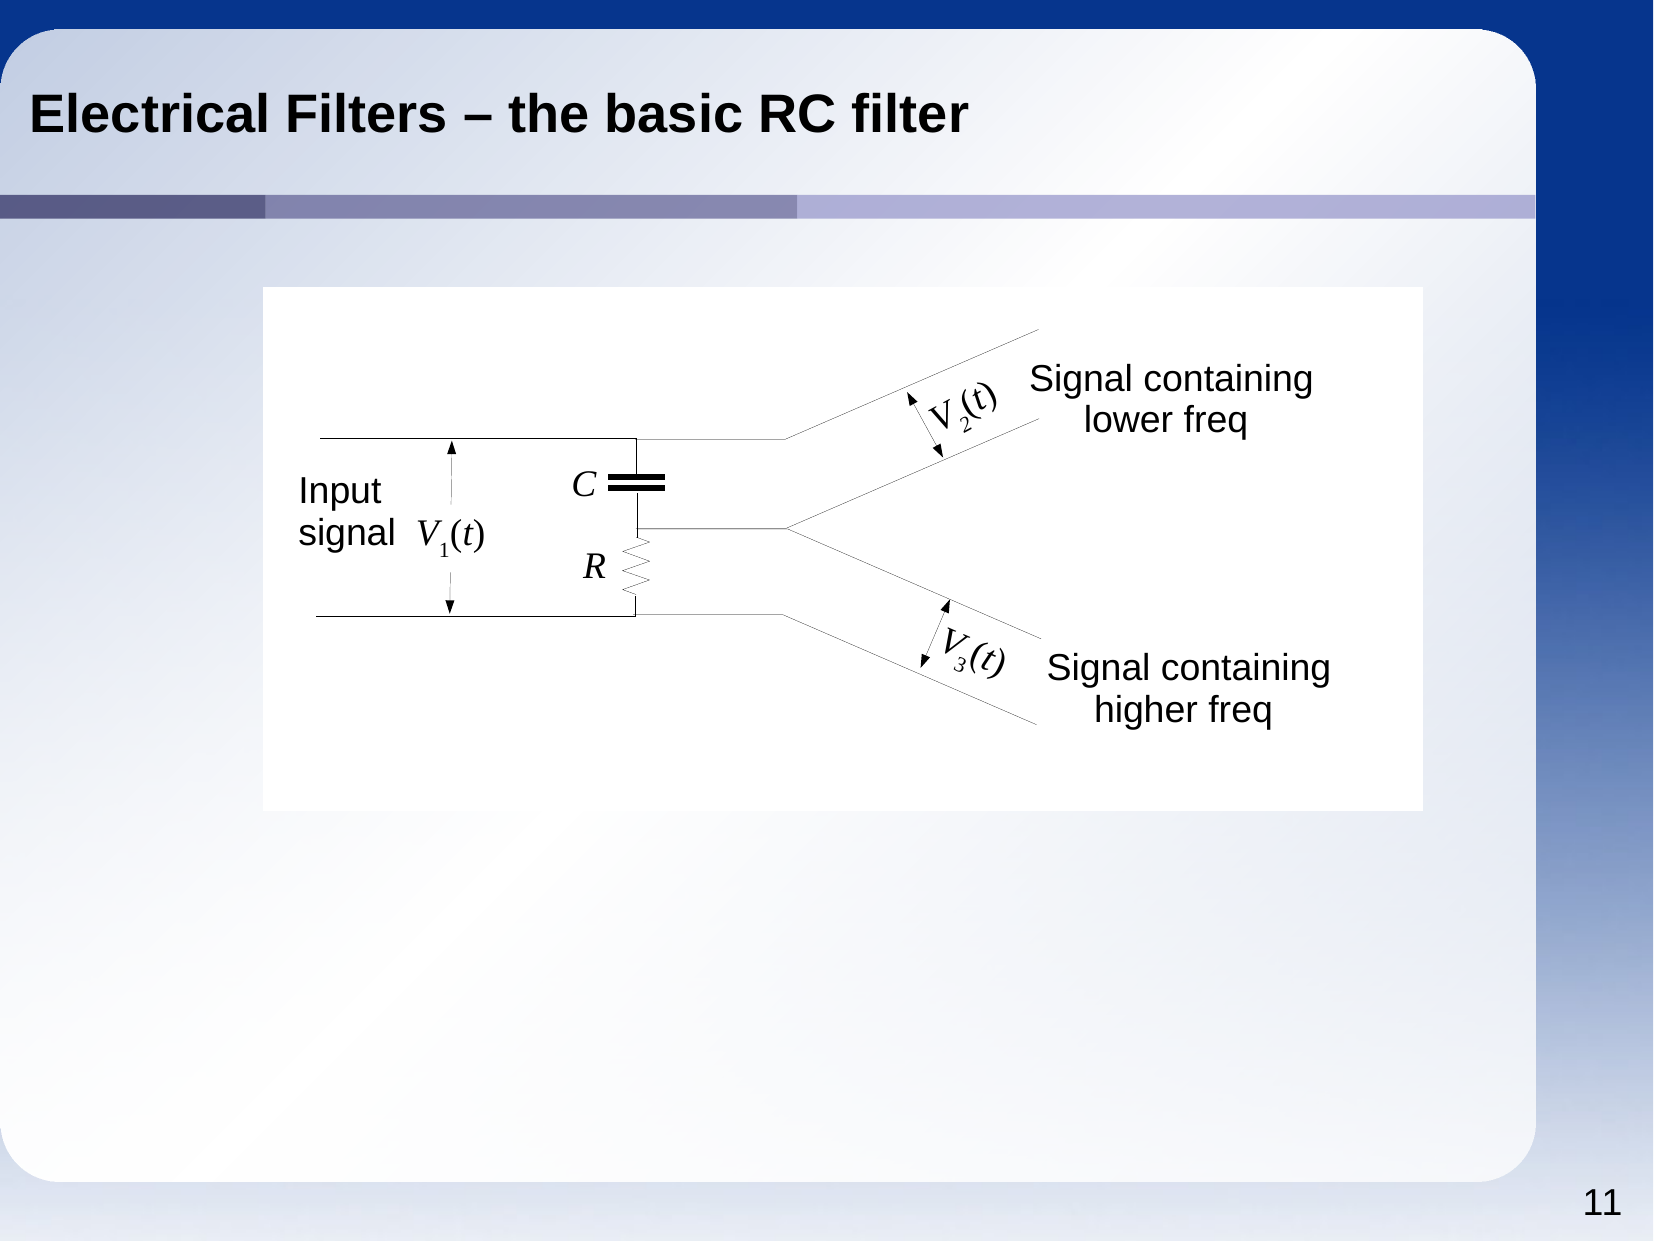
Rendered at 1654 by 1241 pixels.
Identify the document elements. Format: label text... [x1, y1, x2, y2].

chart [262, 286, 1423, 811]
title Electrical Filters – the basic RC filter [29, 49, 1506, 178]
picture [0, 0, 1654, 1241]
